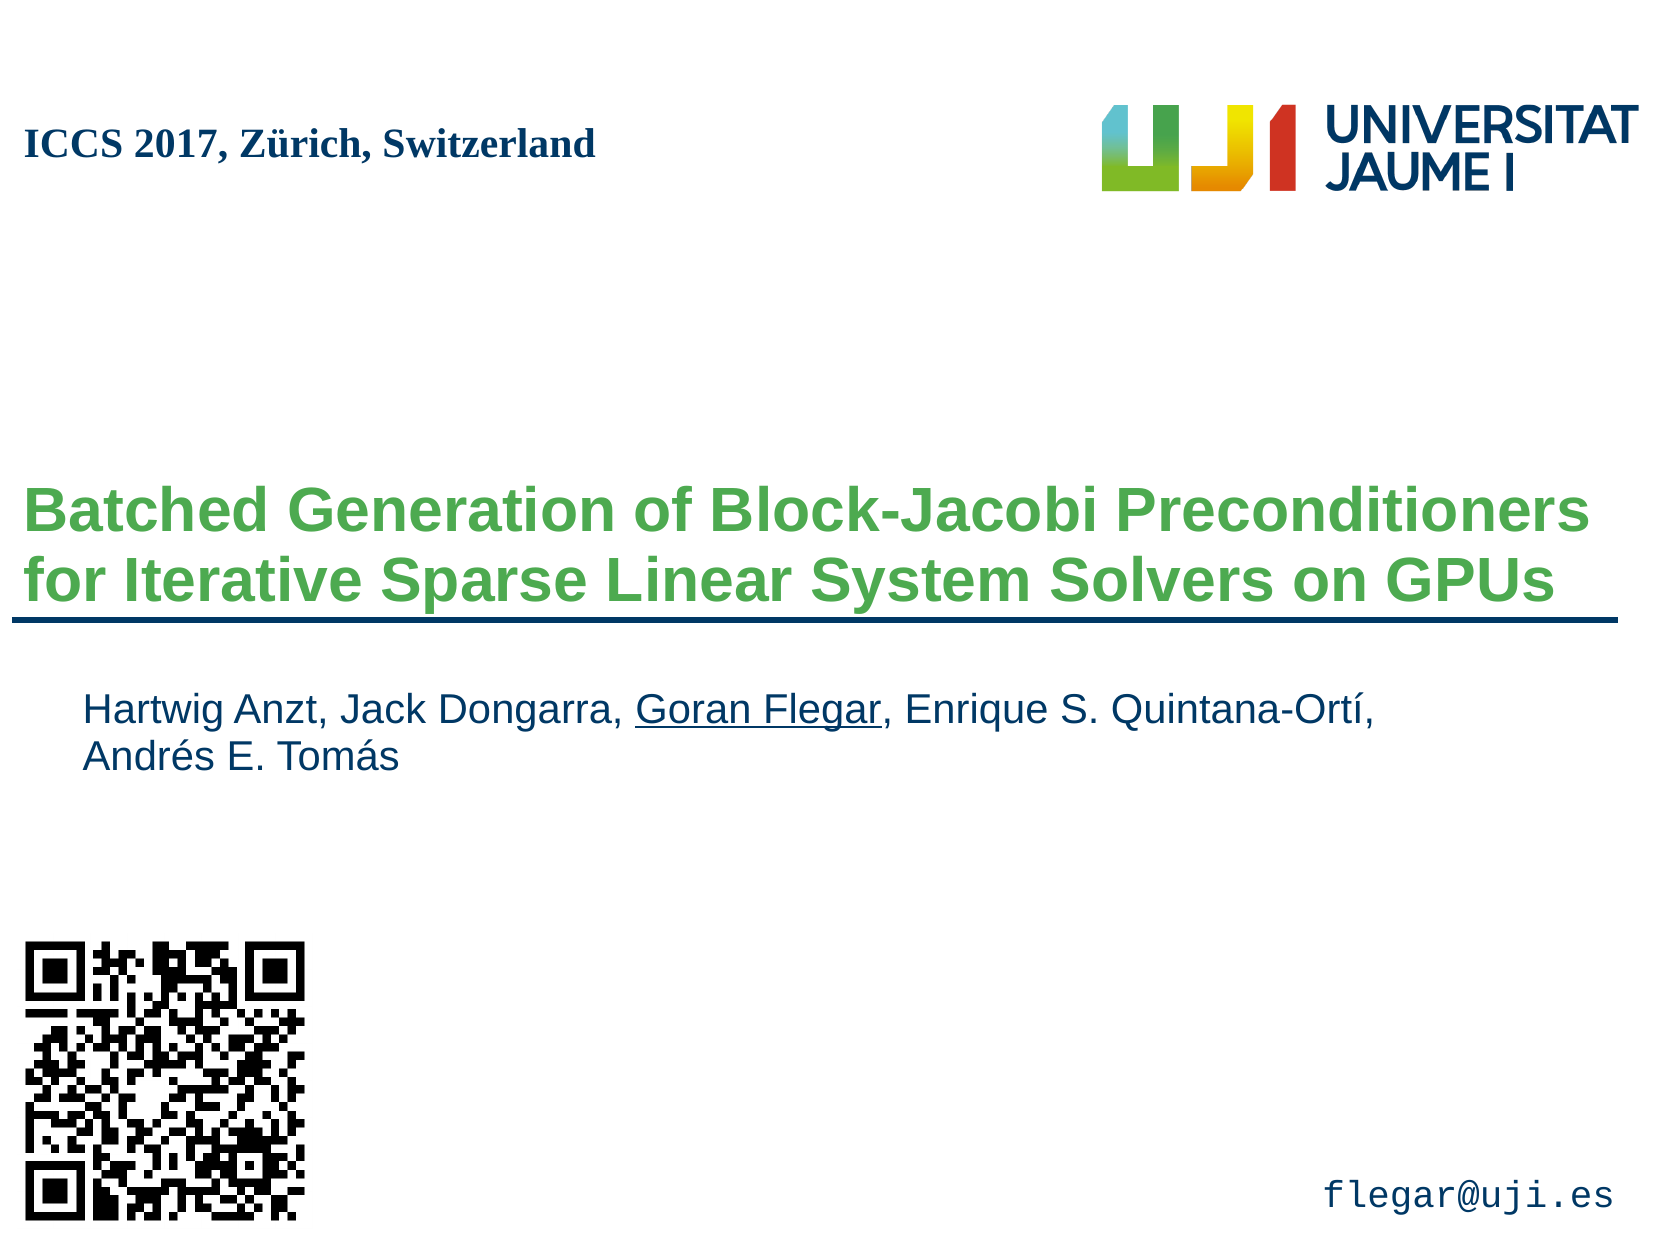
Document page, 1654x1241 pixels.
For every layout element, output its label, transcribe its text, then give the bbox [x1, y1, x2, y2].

picture [1619, 94, 1648, 198]
list Hartwig Anzt, Jack Dongarra, Goran Flegar, Enrique S. Quintana-Ortí, Andrés E. Tomás [82, 685, 1619, 1205]
picture [17, 933, 313, 1229]
title Batched Generation of Block-Jacobi Preconditioners for Iterative Sparse Linear System Solvers on GPUs [23, 94, 1619, 615]
